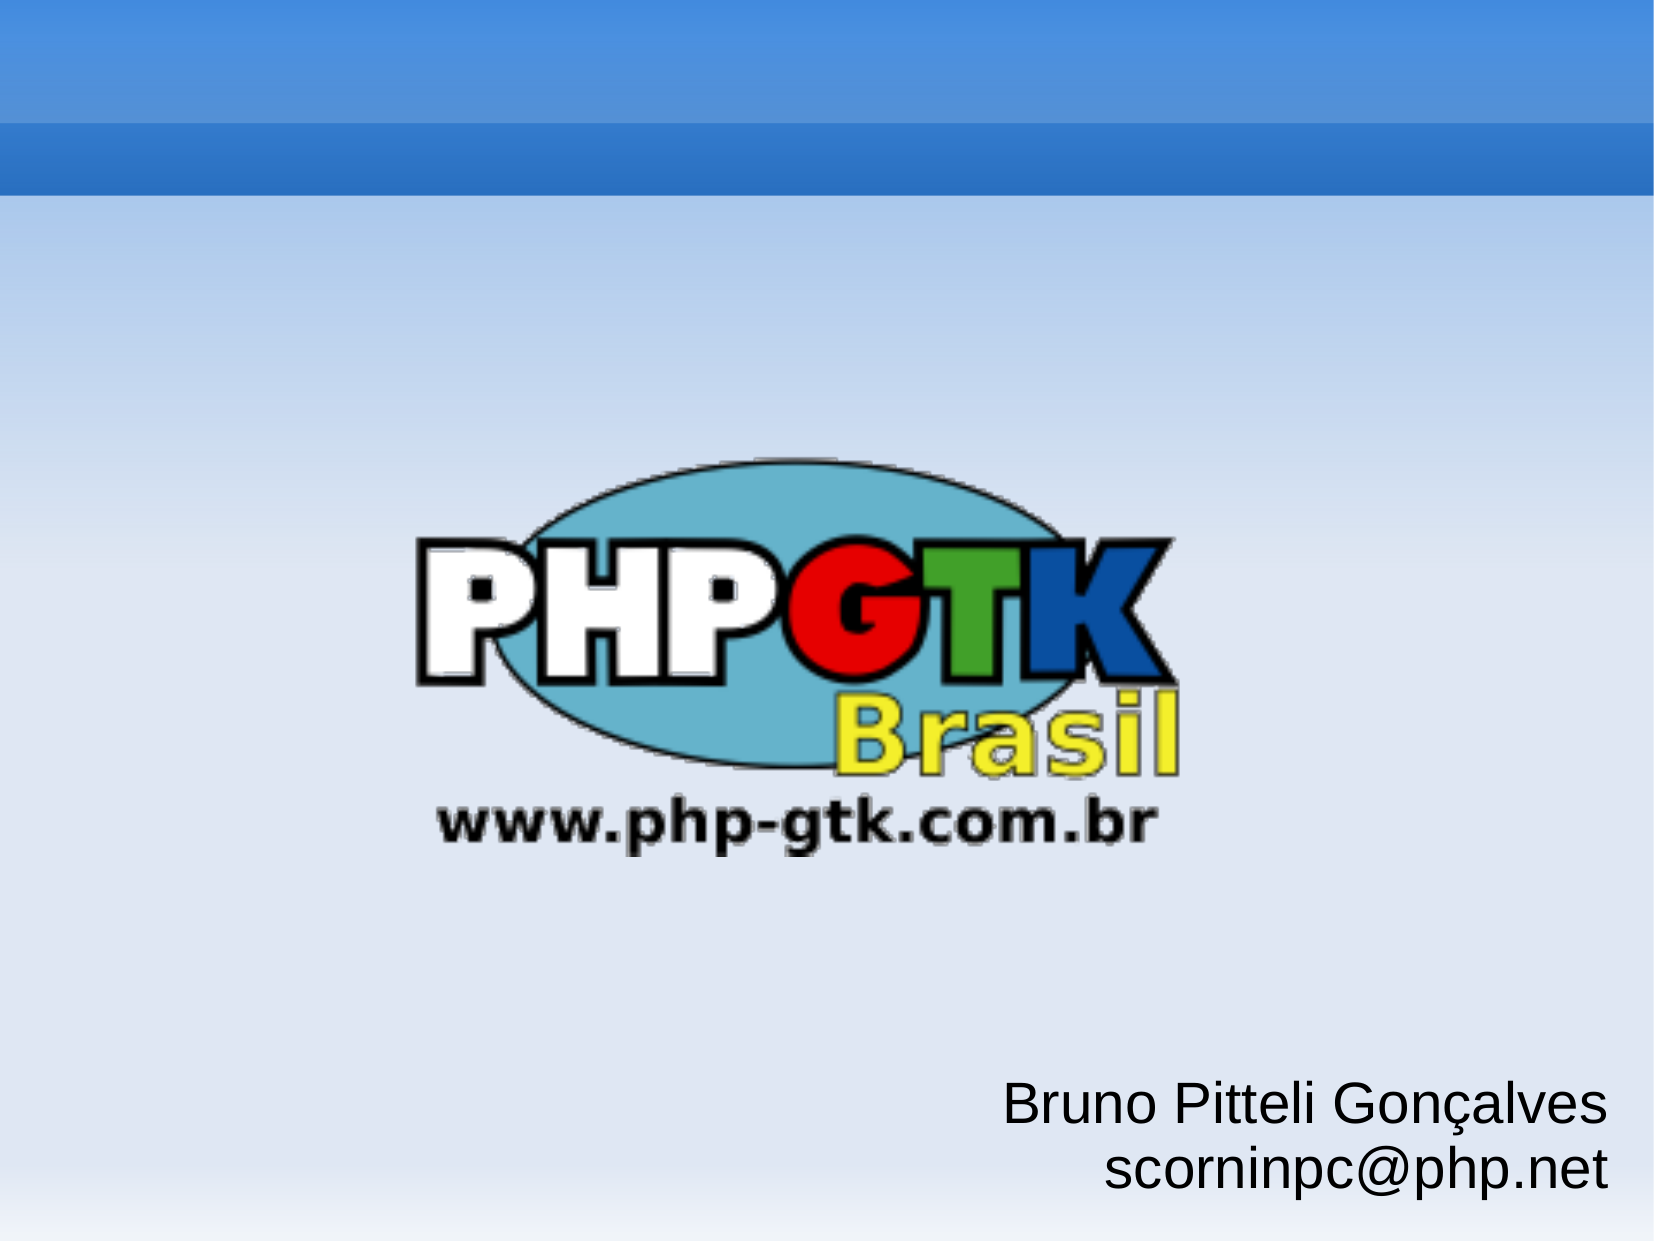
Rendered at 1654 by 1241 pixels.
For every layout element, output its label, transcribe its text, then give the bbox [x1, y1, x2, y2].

text_box Bruno Pitteli Gonçalves scorninpc@php.net [987, 1062, 1625, 1208]
picture [0, 0, 1654, 1241]
